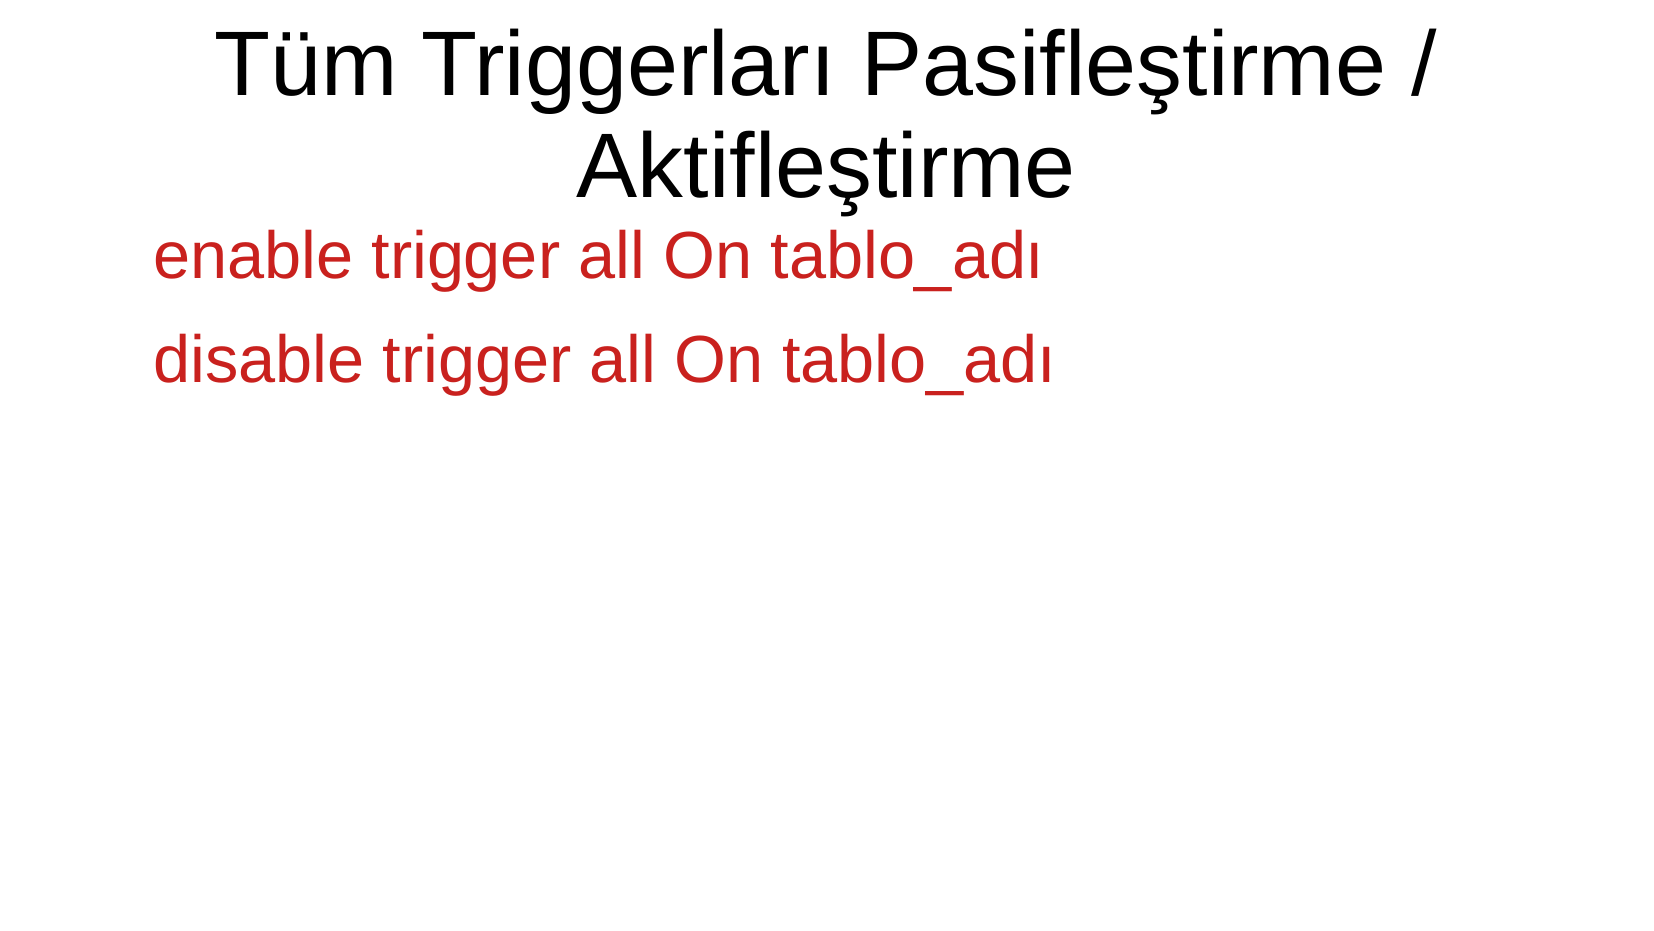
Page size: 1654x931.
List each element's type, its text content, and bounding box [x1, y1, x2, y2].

list enable trigger all On tablo_adı disable trigger all On tablo_adı [82, 217, 1571, 758]
title Tüm Triggerları Pasifleştirme / Aktifleştirme [82, 12, 1571, 217]
